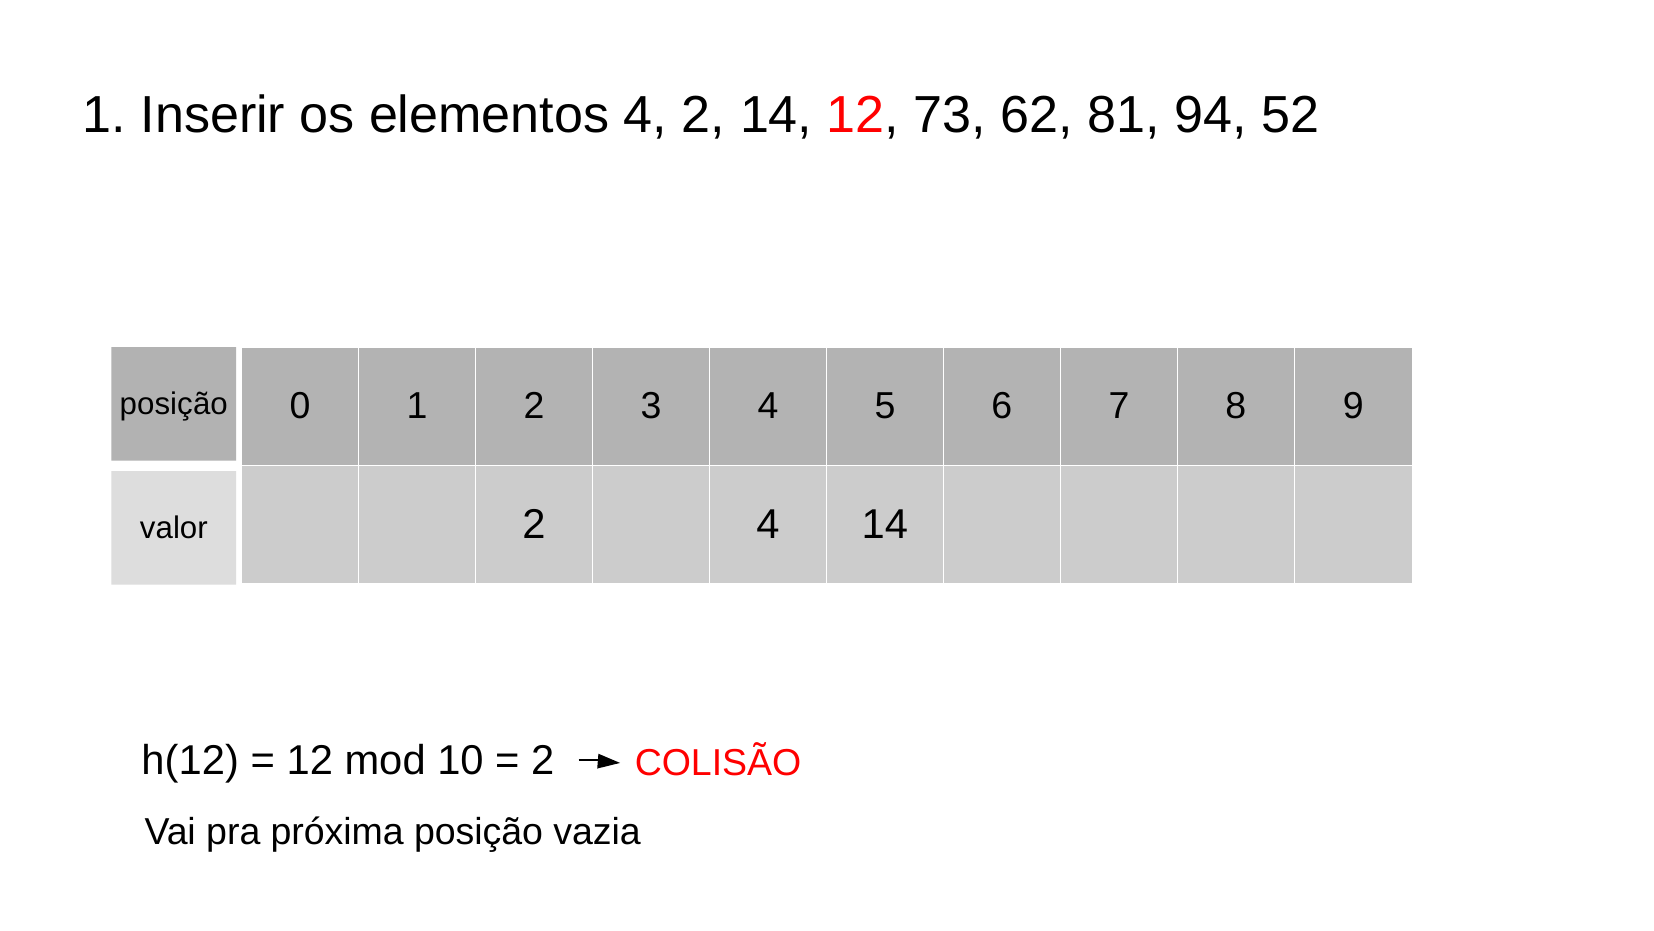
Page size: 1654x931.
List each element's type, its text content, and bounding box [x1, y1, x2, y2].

table_cell [1295, 466, 1412, 583]
table_cell 2 [476, 466, 592, 583]
title 1. Inserir os elementos 4, 2, 14, 12, 73, 62, 81, 94, 52 [82, 37, 1571, 193]
table_cell 4 [710, 466, 826, 583]
table_header 0 [242, 348, 358, 465]
table_header 3 [593, 348, 709, 465]
table_header 6 [944, 348, 1060, 465]
table_header 7 [1061, 348, 1177, 465]
text_box Vai pra próxima posição vazia [129, 803, 656, 860]
table_cell [944, 466, 1060, 583]
table_header 8 [1178, 348, 1294, 465]
table_header 1 [359, 348, 475, 465]
table_cell 14 [827, 466, 943, 583]
table_header 9 [1295, 348, 1412, 465]
table_cell [593, 466, 709, 583]
text_box COLISÃO [620, 734, 817, 792]
table_header 2 [476, 348, 592, 465]
table_cell [1178, 466, 1294, 583]
text_box valor [111, 471, 237, 585]
table_cell [1061, 466, 1177, 583]
table_cell [359, 466, 475, 583]
text_box posição [111, 347, 237, 461]
table_header 5 [827, 348, 943, 465]
table_header 4 [710, 348, 826, 465]
text_box h(12) = 12 mod 10 = 2 [126, 729, 579, 791]
table_cell [242, 466, 358, 583]
